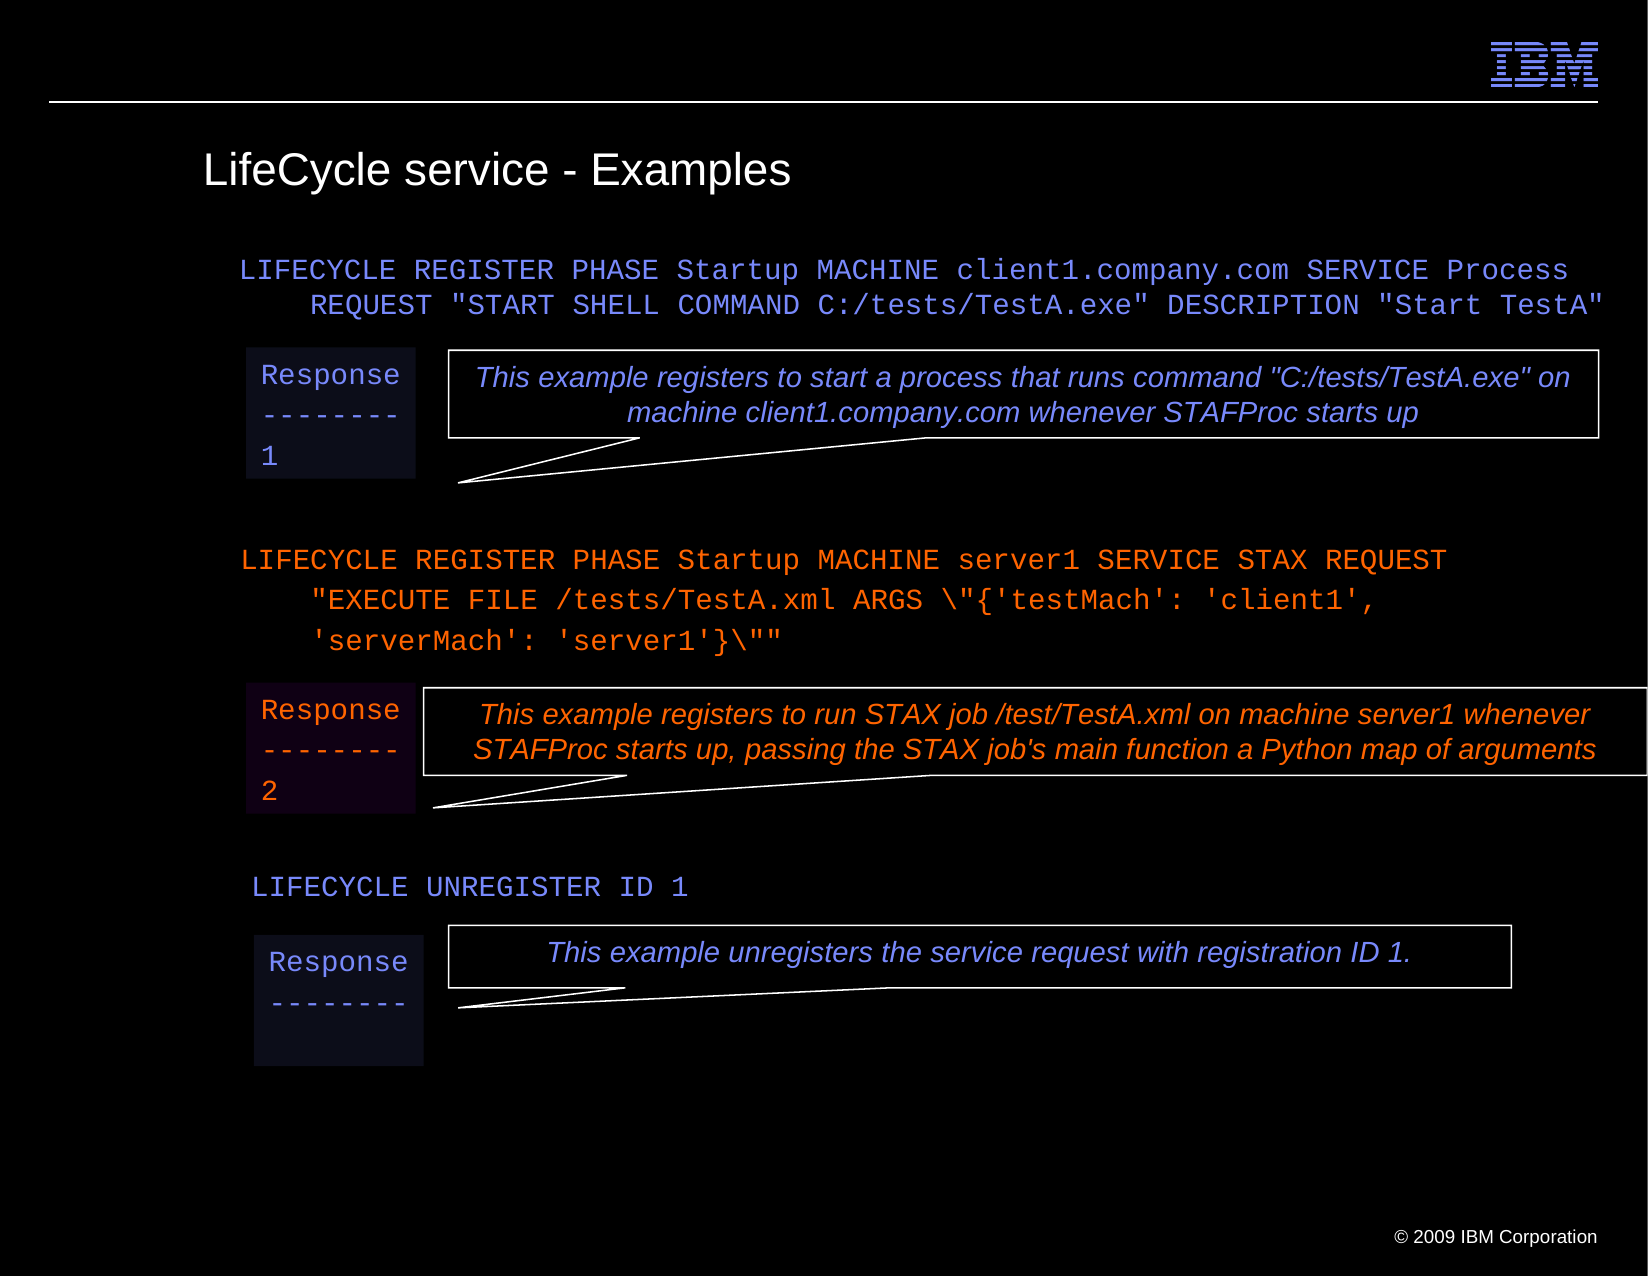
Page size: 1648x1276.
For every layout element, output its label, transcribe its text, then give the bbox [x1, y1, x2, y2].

text_box This example registers to start a process that runs command "C:/tests/TestA.exe" on machine client1.company.com whenever STAFProc starts up [448, 350, 1599, 483]
title LifeCycle service - Examples [186, 137, 1648, 231]
text_box Response -------- 2 [246, 682, 416, 814]
text_box LIFECYCLE UNREGISTER ID 1 [236, 860, 704, 911]
text_box Response -------- 1 [246, 347, 416, 479]
text_box Response -------- [253, 934, 424, 1067]
picture [1491, 42, 1598, 87]
text_box This example registers to run STAX job /test/TestA.xml on machine server1 whenever STAFProc starts up, passing the STAX job's main function a Python map of arguments [423, 687, 1648, 808]
text_box LIFECYCLE REGISTER PHASE Startup MACHINE client1.company.com SERVICE Process REQUEST "START SHELL COMMAND C:/tests/TestA.exe" DESCRIPTION "Start TestA" [239, 250, 1648, 321]
text_box This example unregisters the service request with registration ID 1. [448, 925, 1512, 1008]
text_box LIFECYCLE REGISTER PHASE Startup MACHINE server1 SERVICE STAX REQUEST "EXECUTE FILE /tests/TestA.xml ARGS \"{'testMach': 'client1', 'serverMach': 'server1'}\"" [225, 532, 1463, 664]
